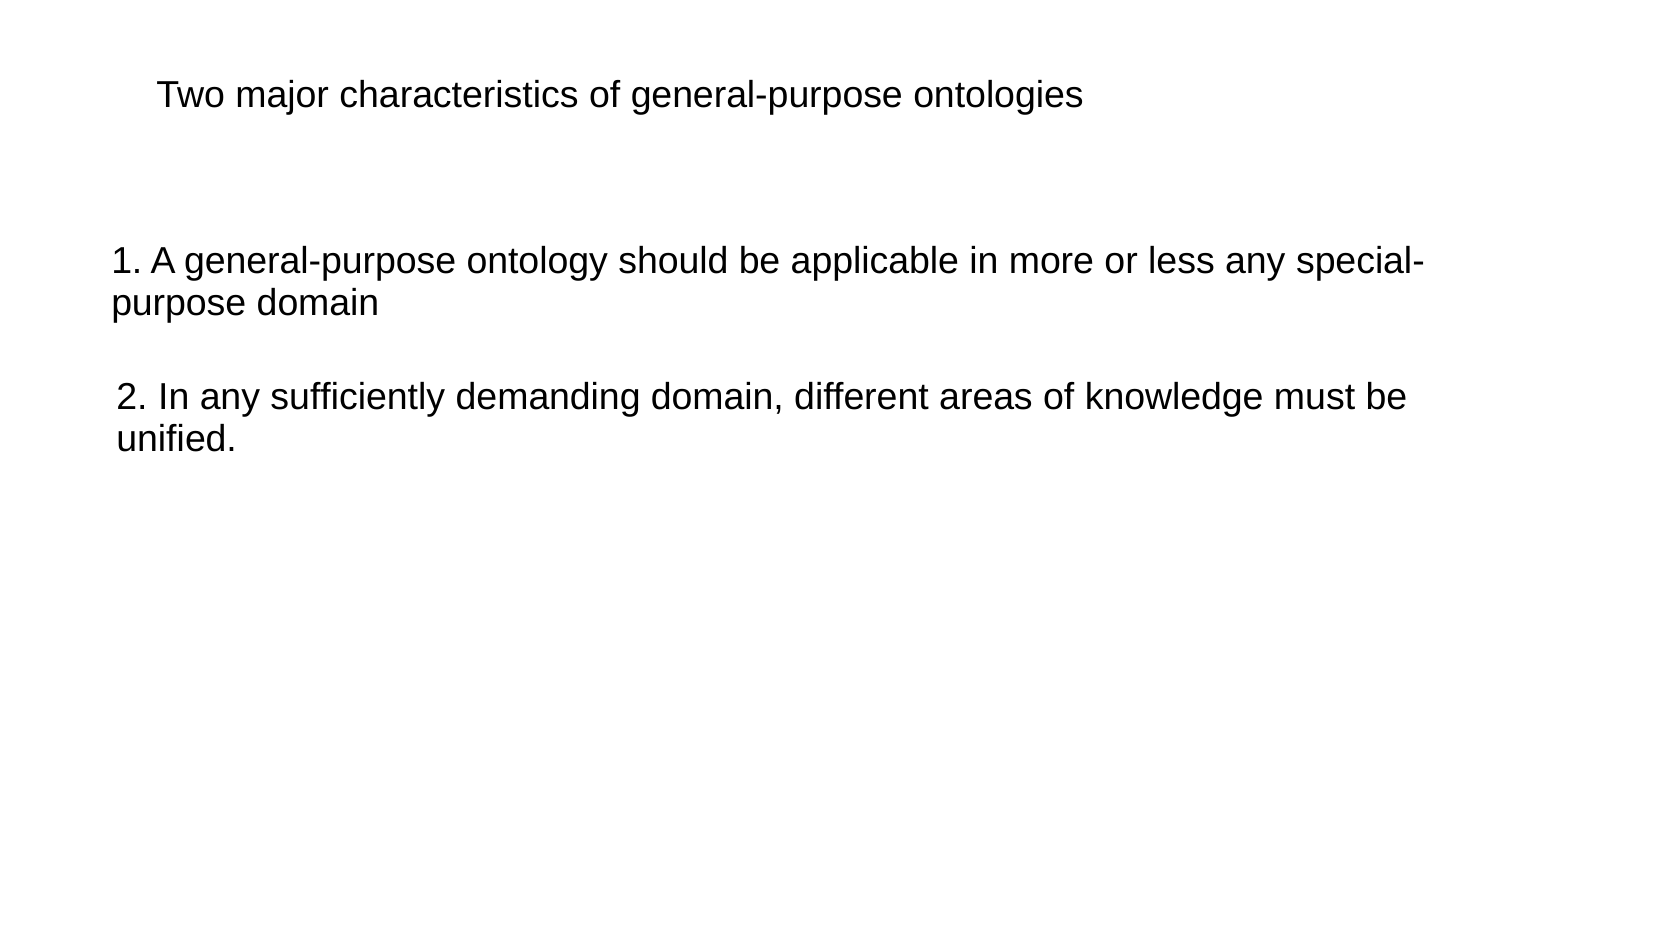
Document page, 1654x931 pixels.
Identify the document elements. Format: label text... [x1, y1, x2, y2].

text_box 2. In any sufﬁciently demanding domain, different areas of knowledge must be uniﬁed. [101, 368, 1512, 468]
text_box Two major characteristics of general-purpose ontologies [141, 66, 1438, 166]
text_box 1. A general-purpose ontology should be applicable in more or less any special-purpose domain [96, 231, 1536, 331]
